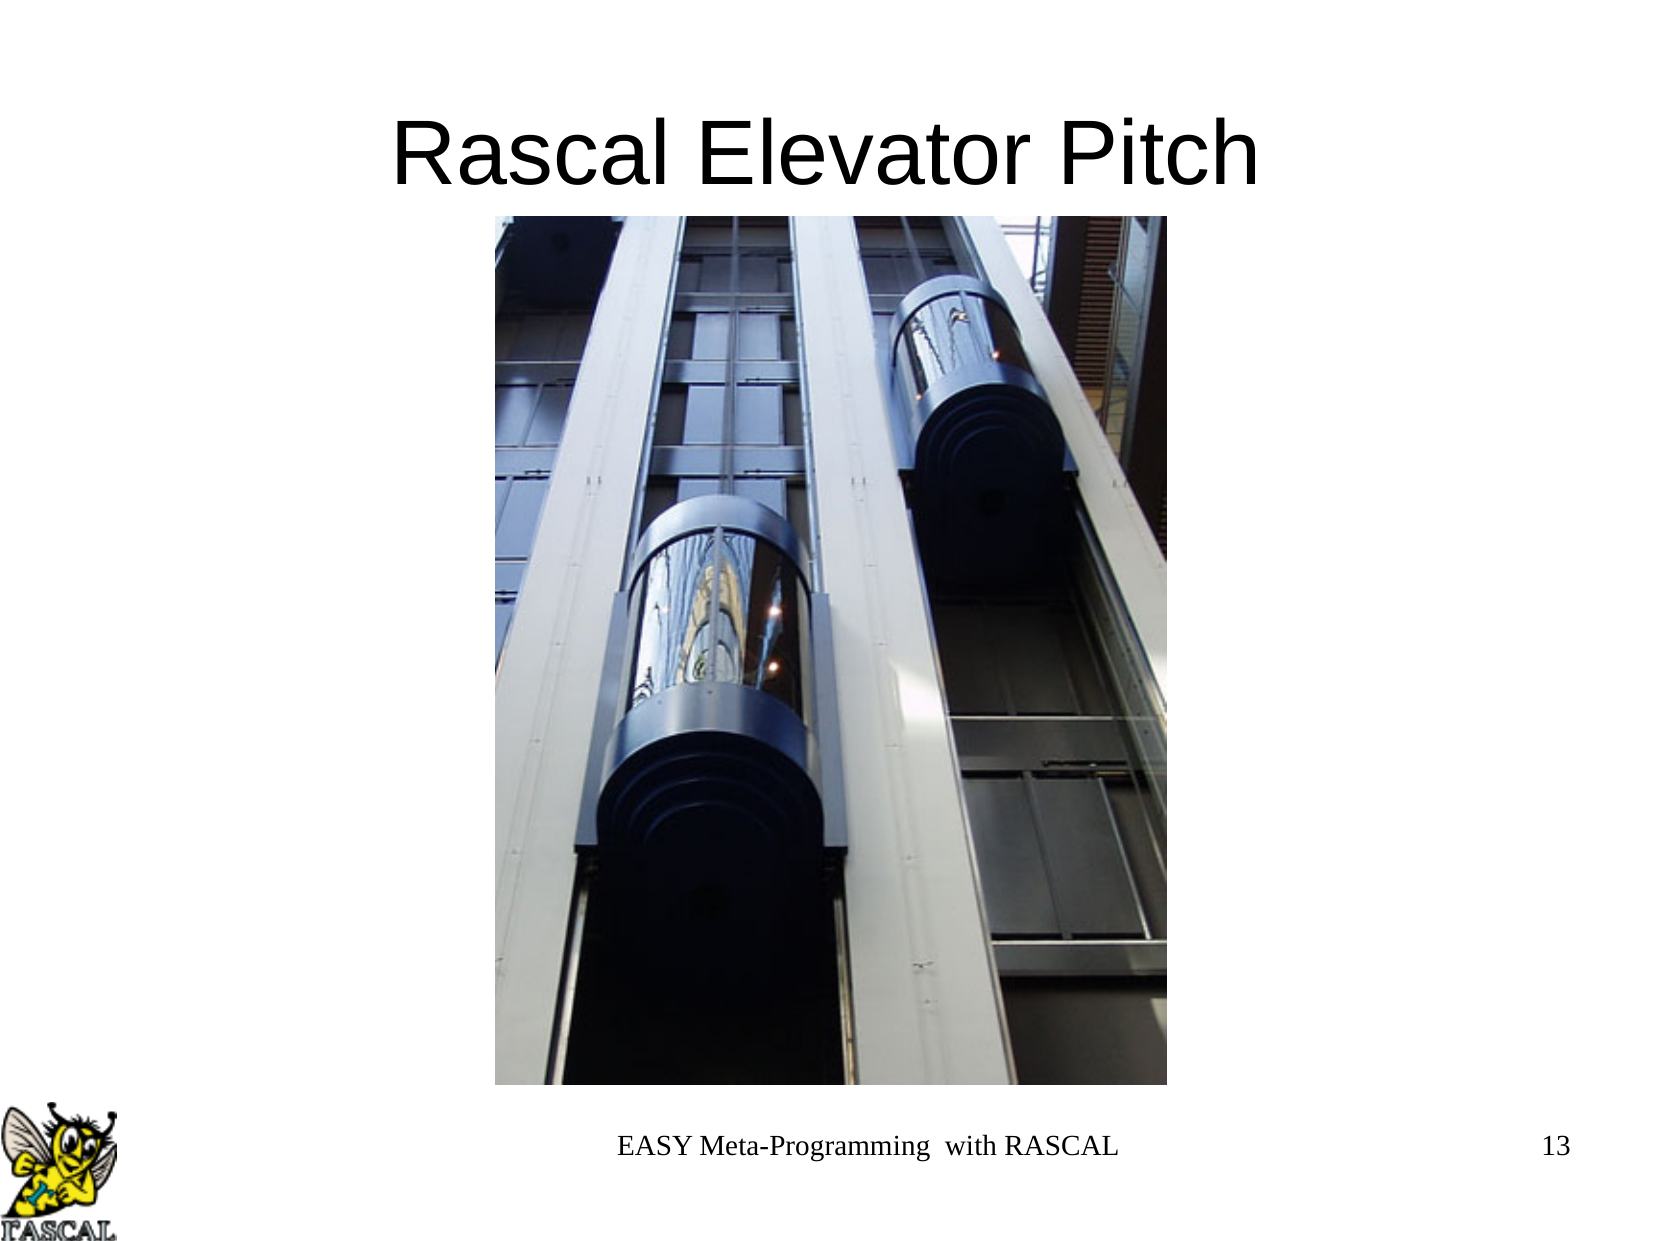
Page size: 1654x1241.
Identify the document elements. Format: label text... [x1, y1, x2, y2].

picture [0, 1102, 117, 1241]
title Rascal Elevator Pitch [82, 49, 1571, 257]
picture [495, 216, 1167, 1085]
